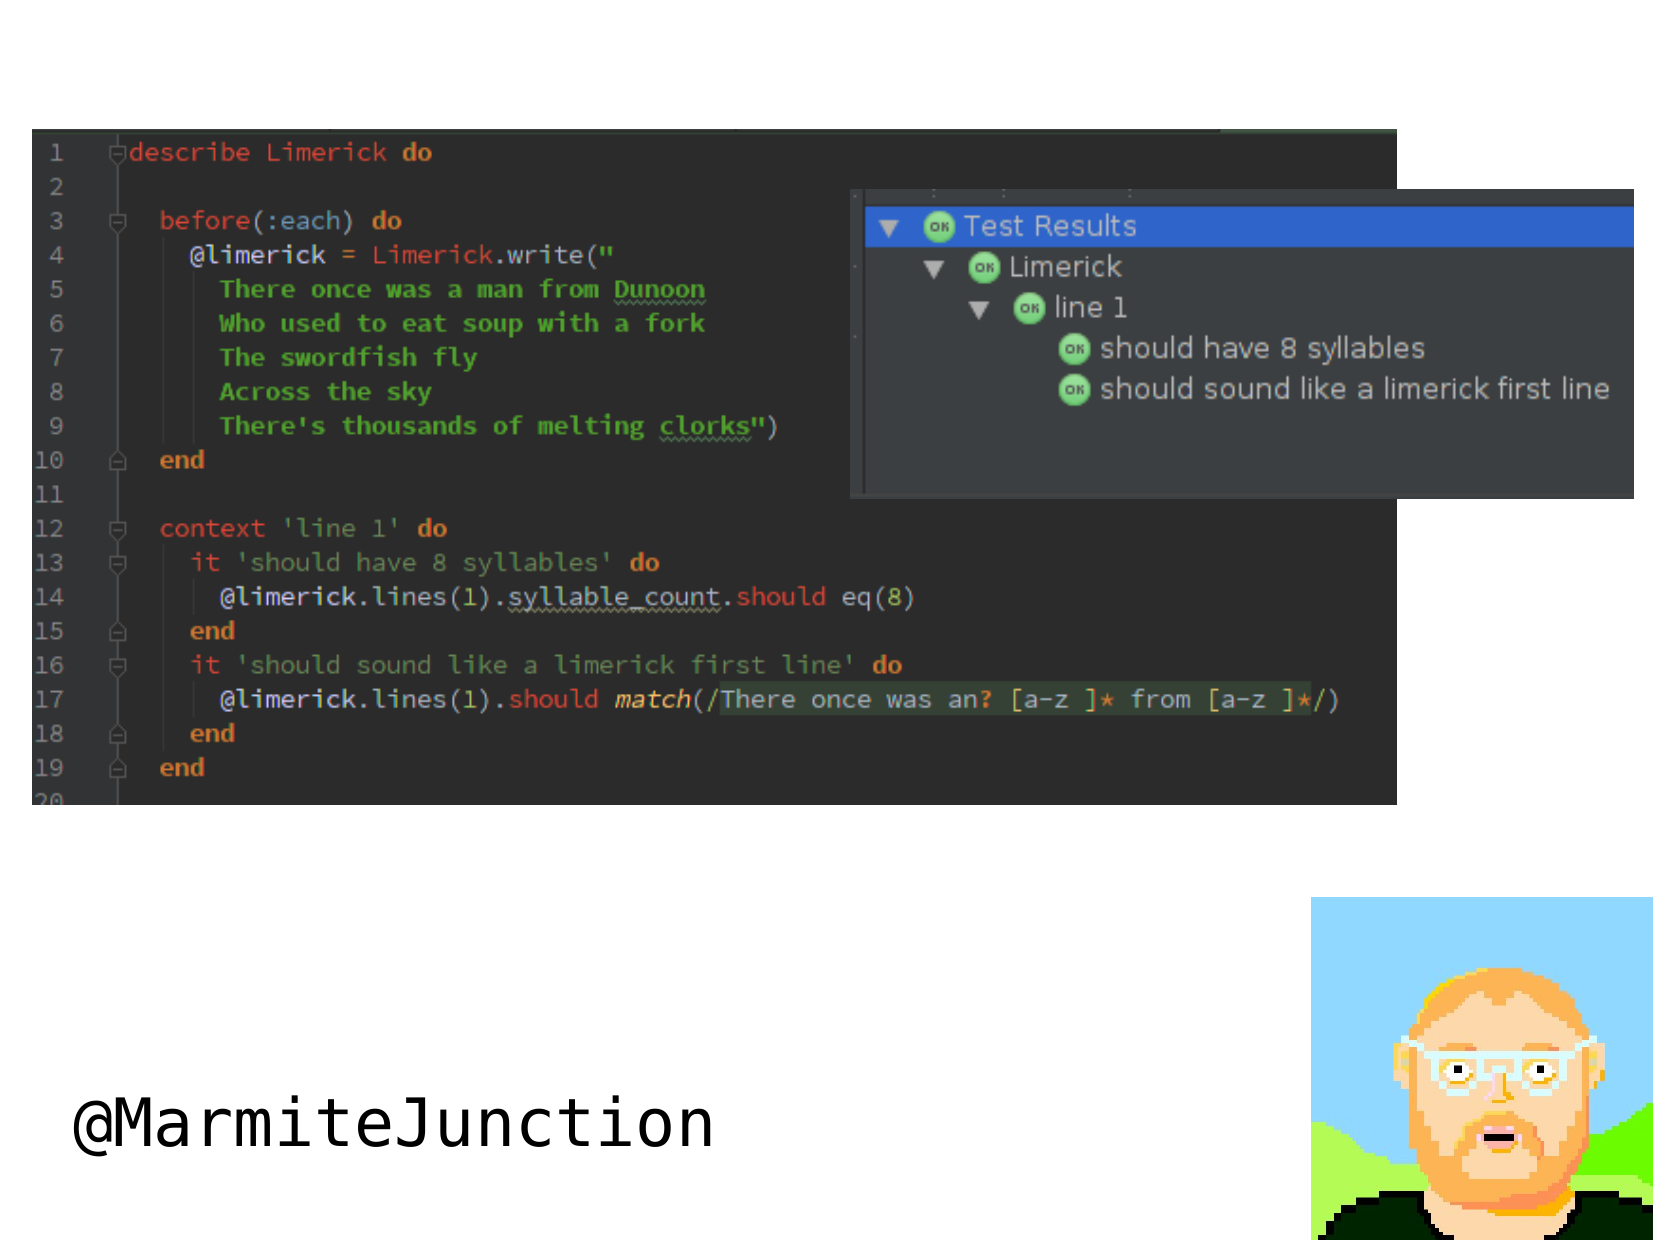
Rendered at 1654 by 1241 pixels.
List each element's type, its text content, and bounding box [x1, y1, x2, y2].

text_box @MarmiteJunction [58, 1076, 733, 1170]
picture [1311, 897, 1653, 1240]
picture [32, 129, 1634, 805]
